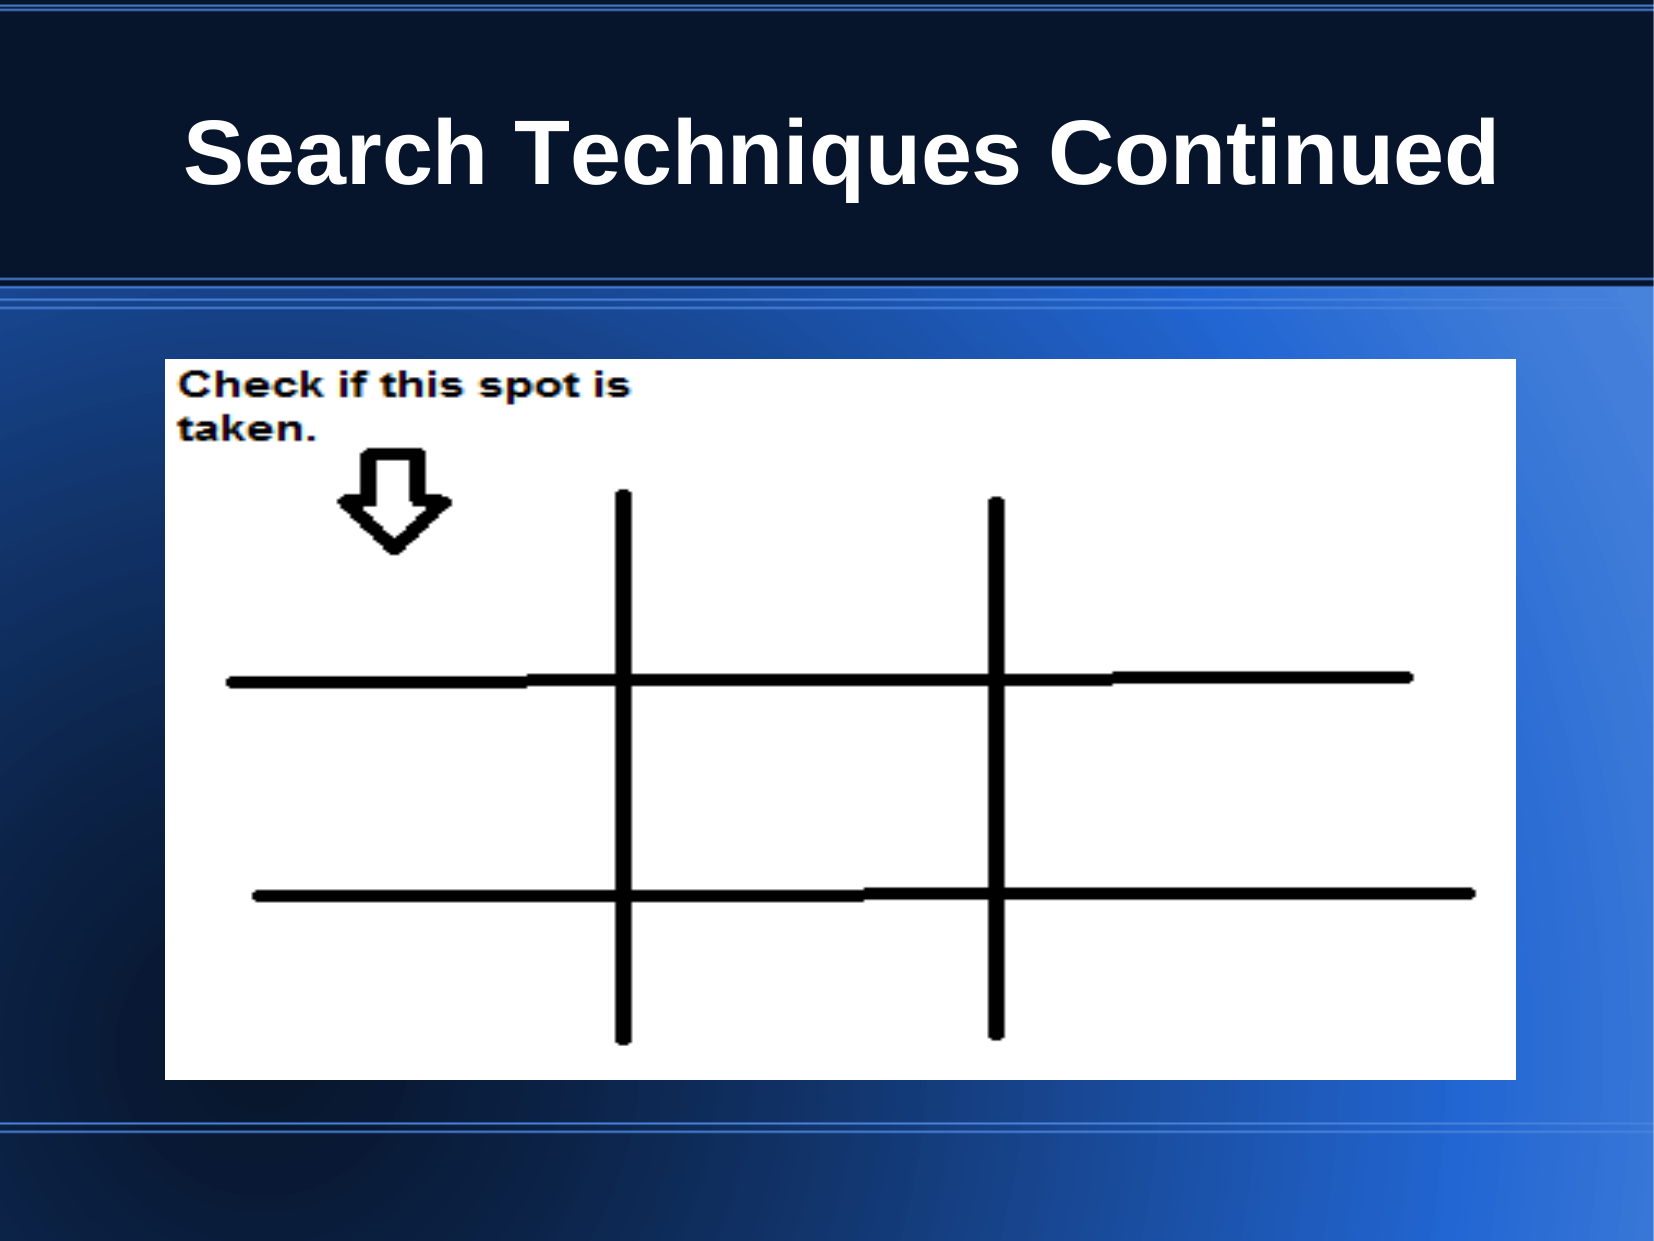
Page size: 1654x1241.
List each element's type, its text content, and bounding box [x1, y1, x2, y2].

picture [0, 0, 1654, 1241]
title Search Techniques Continued [82, 49, 1571, 257]
